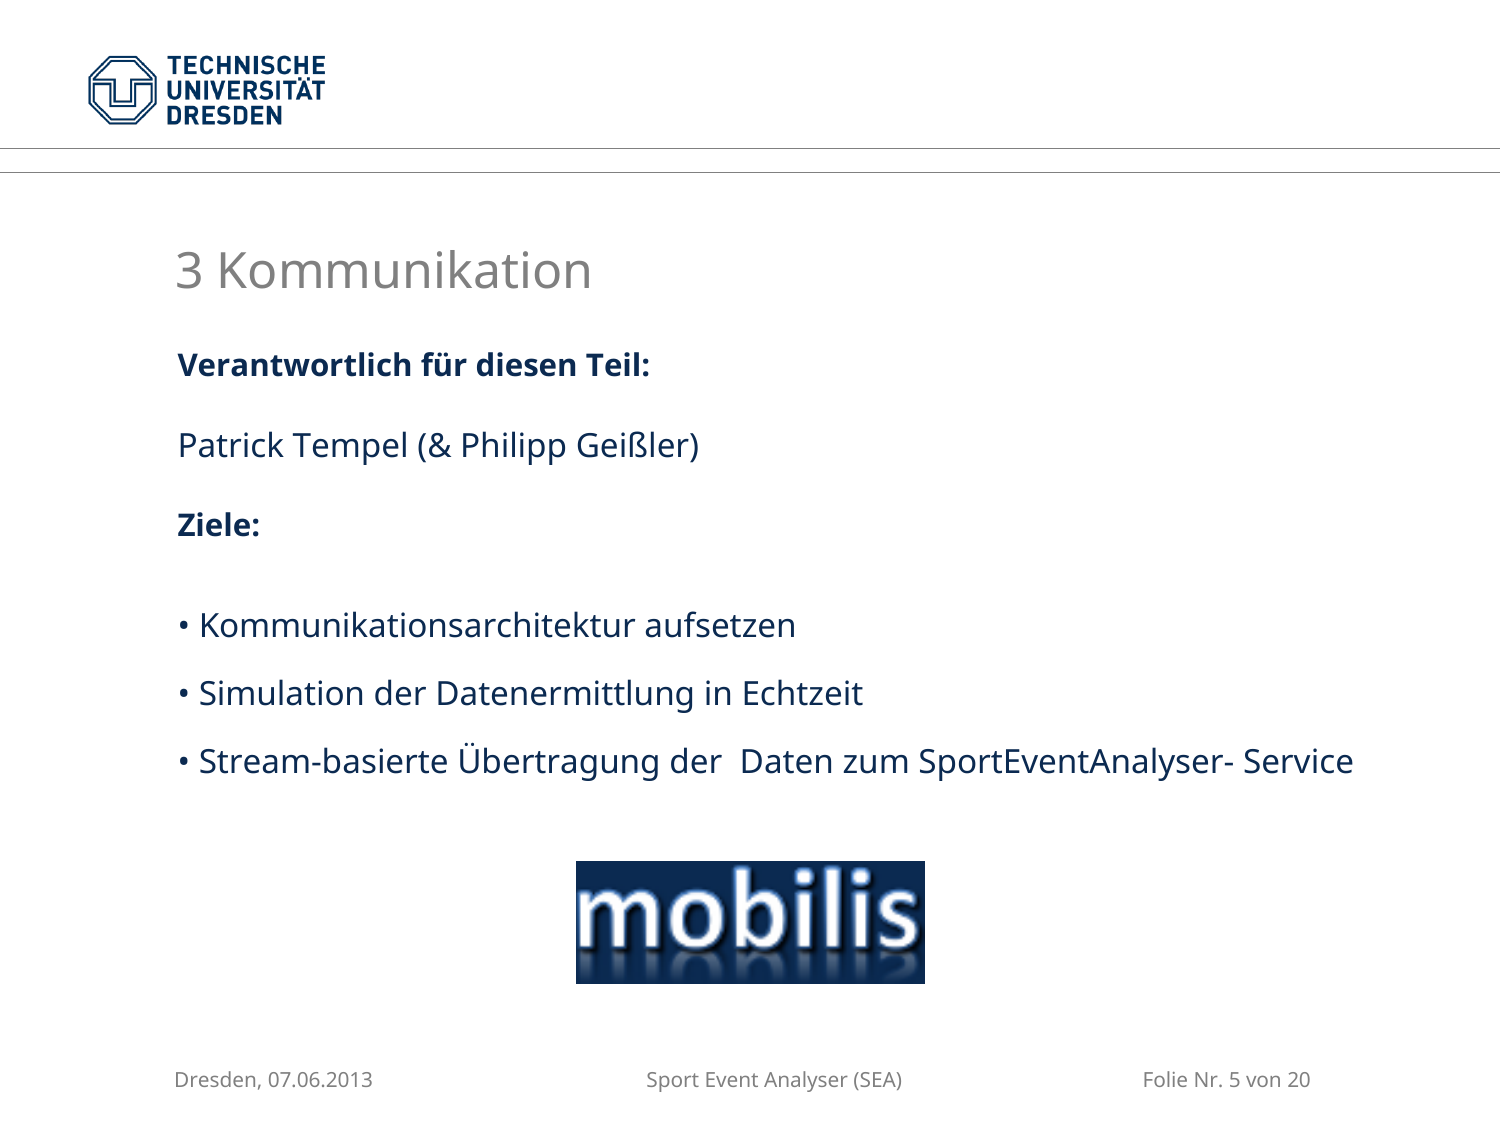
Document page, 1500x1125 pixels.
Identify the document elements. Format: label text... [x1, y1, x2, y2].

list Verantwortlich für diesen Teil: Patrick Tempel (& Philipp Geißler) Ziele: Kommunikationsarchitektur aufsetzen Simulation der Datenermittlung in Echtzeit Stream-basierte Übertragung der Daten zum SportEventAnalyser- Service [162, 338, 1373, 941]
title 3 Kommunikation [160, 231, 1392, 307]
picture [88, 54, 325, 125]
picture [576, 861, 925, 984]
text_box Dresden, 07.06.2013 [159, 1048, 510, 1109]
